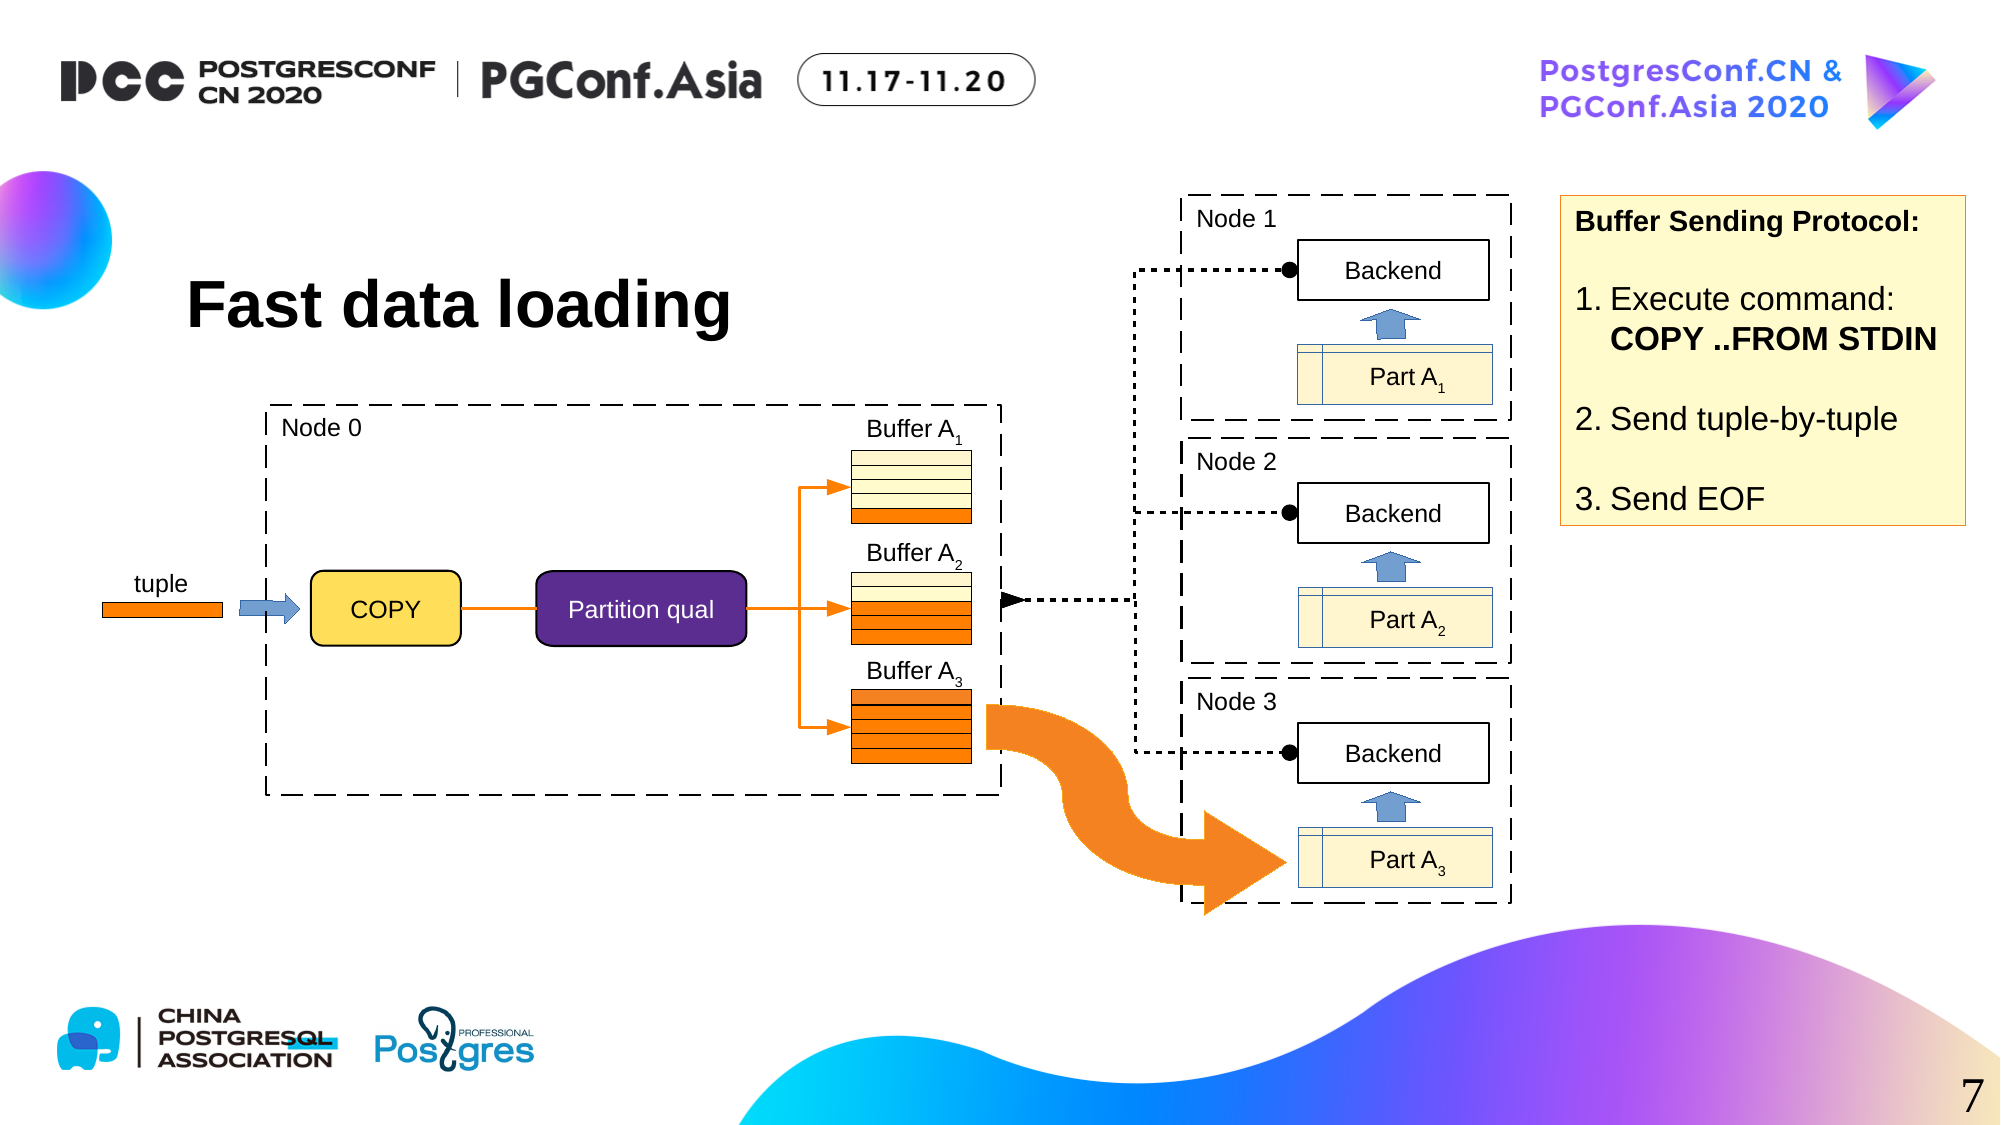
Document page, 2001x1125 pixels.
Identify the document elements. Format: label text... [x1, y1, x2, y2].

text_box Node 1 [1181, 195, 1302, 238]
text_box [102, 602, 223, 618]
text_box Node 2 [1181, 437, 1302, 481]
picture [0, 0, 2001, 1125]
text_box Part A1 [1298, 345, 1493, 405]
text_box Partition qual [536, 571, 747, 647]
text_box [1360, 309, 1421, 340]
text_box [851, 691, 972, 764]
text_box Buffer Sending Protocol: Execute command: COPY ..FROM STDIN Send tuple-by-tuple Send EOF [1560, 195, 1966, 526]
text_box Part A3 [1298, 828, 1493, 888]
text_box <номер> [1883, 1054, 2000, 1125]
text_box Backend [1297, 239, 1490, 300]
text_box [239, 593, 300, 624]
text_box Part A2 [1298, 588, 1493, 648]
text_box Buffer A3 [851, 647, 987, 691]
text_box COPY [310, 570, 461, 646]
text_box Node 3 [1181, 677, 1302, 721]
text_box [1361, 791, 1421, 822]
text_box tuple [101, 559, 222, 603]
text_box [1361, 551, 1421, 582]
text_box [851, 573, 972, 645]
text_box Fast data loading [171, 237, 1560, 349]
text_box Buffer A1 [851, 404, 987, 448]
text_box Backend [1297, 722, 1490, 783]
text_box [986, 704, 1287, 916]
text_box Backend [1297, 482, 1490, 543]
text_box Node 0 [266, 404, 387, 448]
text_box Buffer A2 [851, 529, 987, 573]
text_box [851, 450, 972, 524]
